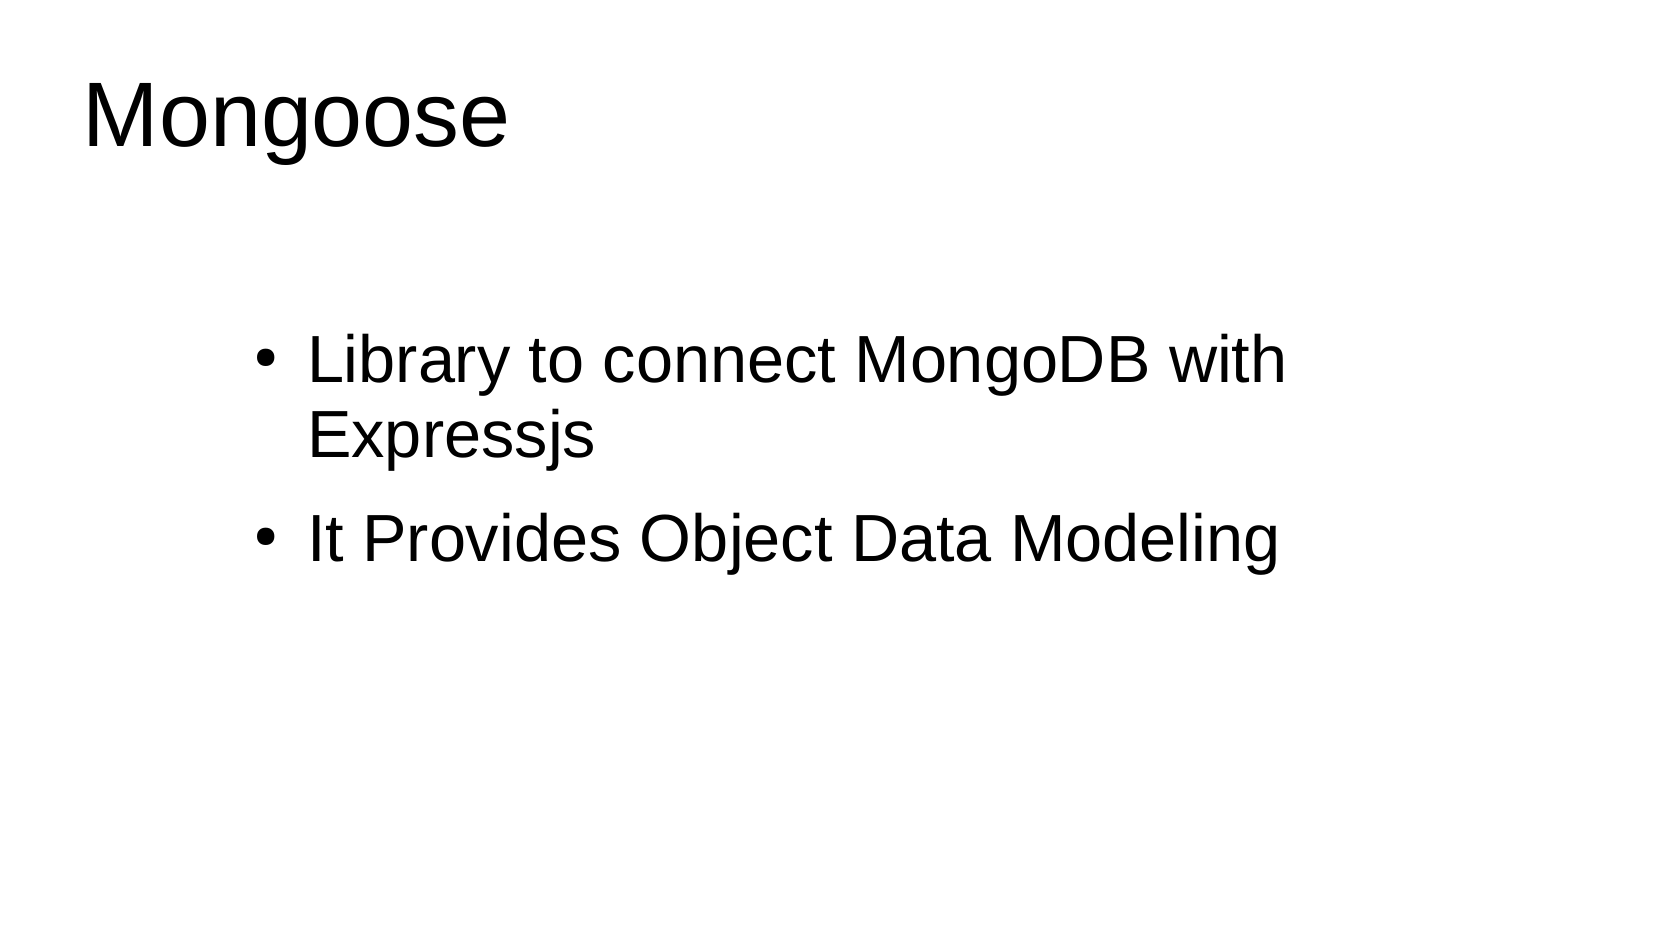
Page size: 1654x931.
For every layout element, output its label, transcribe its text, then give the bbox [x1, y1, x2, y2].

title Mongoose [82, 37, 1571, 193]
list Library to connect MongoDB with Expressjs It Provides Object Data Modeling [236, 217, 1571, 758]
